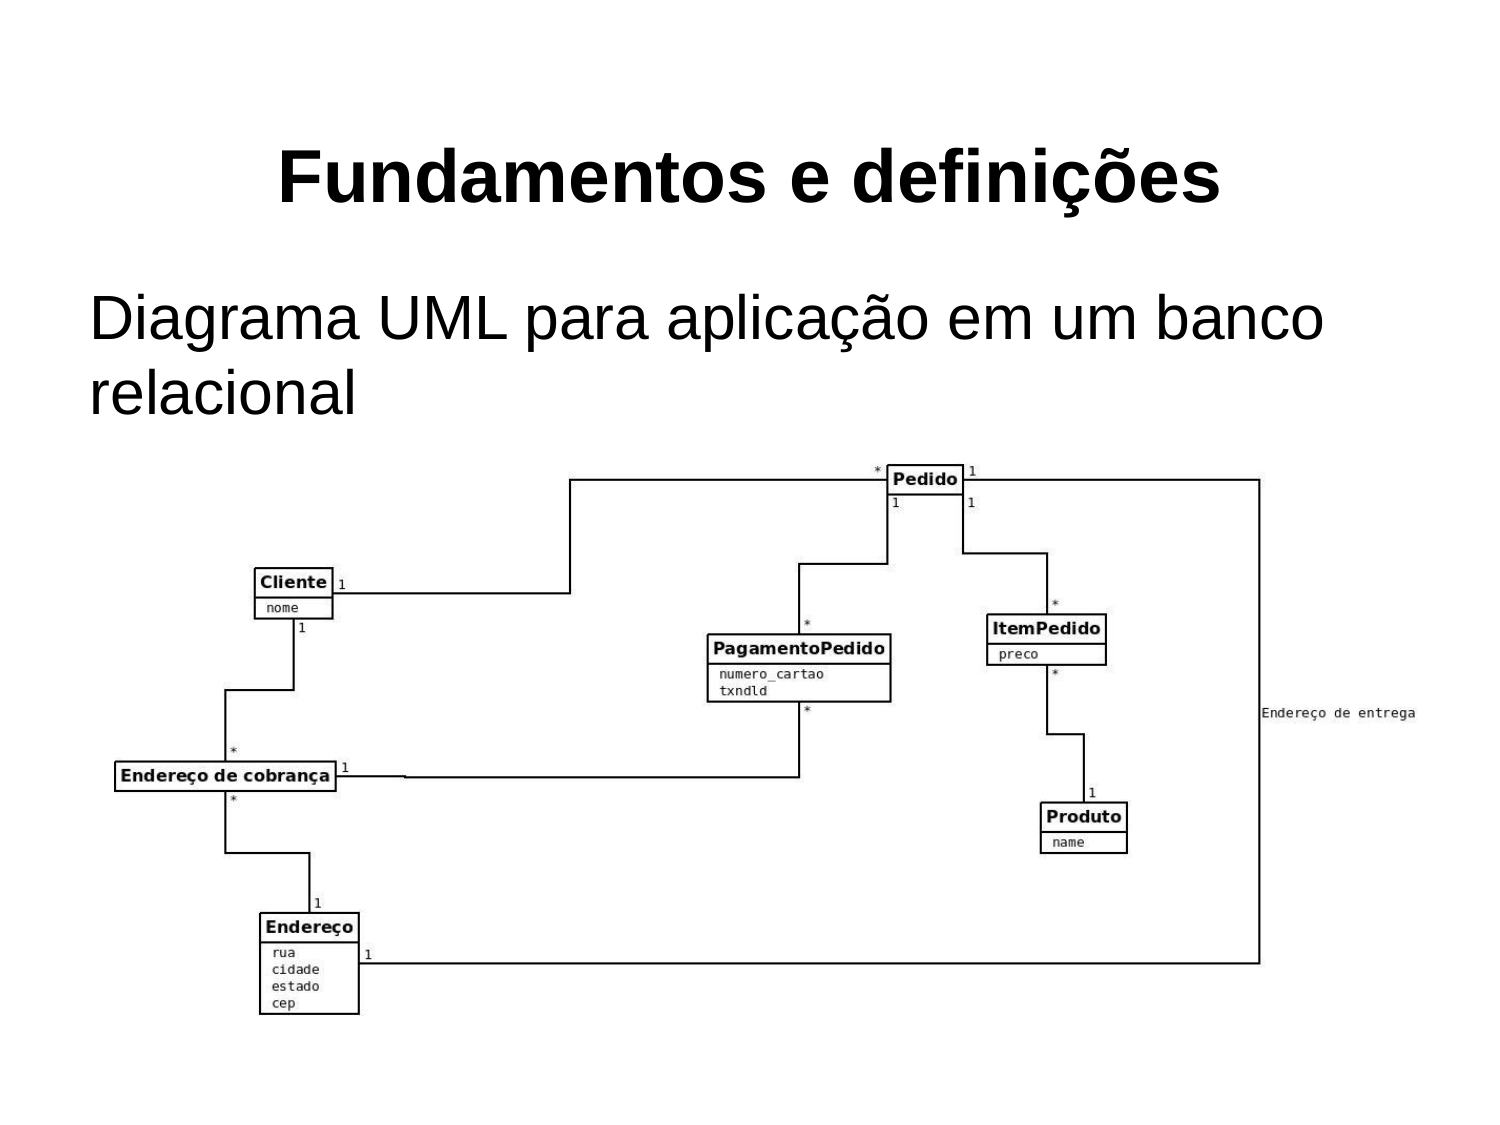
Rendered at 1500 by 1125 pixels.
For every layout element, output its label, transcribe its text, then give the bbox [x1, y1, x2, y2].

text_box Fundamentos e definições [75, 45, 1425, 233]
picture [114, 463, 1417, 1016]
text_box Diagrama UML para aplicação em um banco relacional [75, 262, 1425, 1078]
